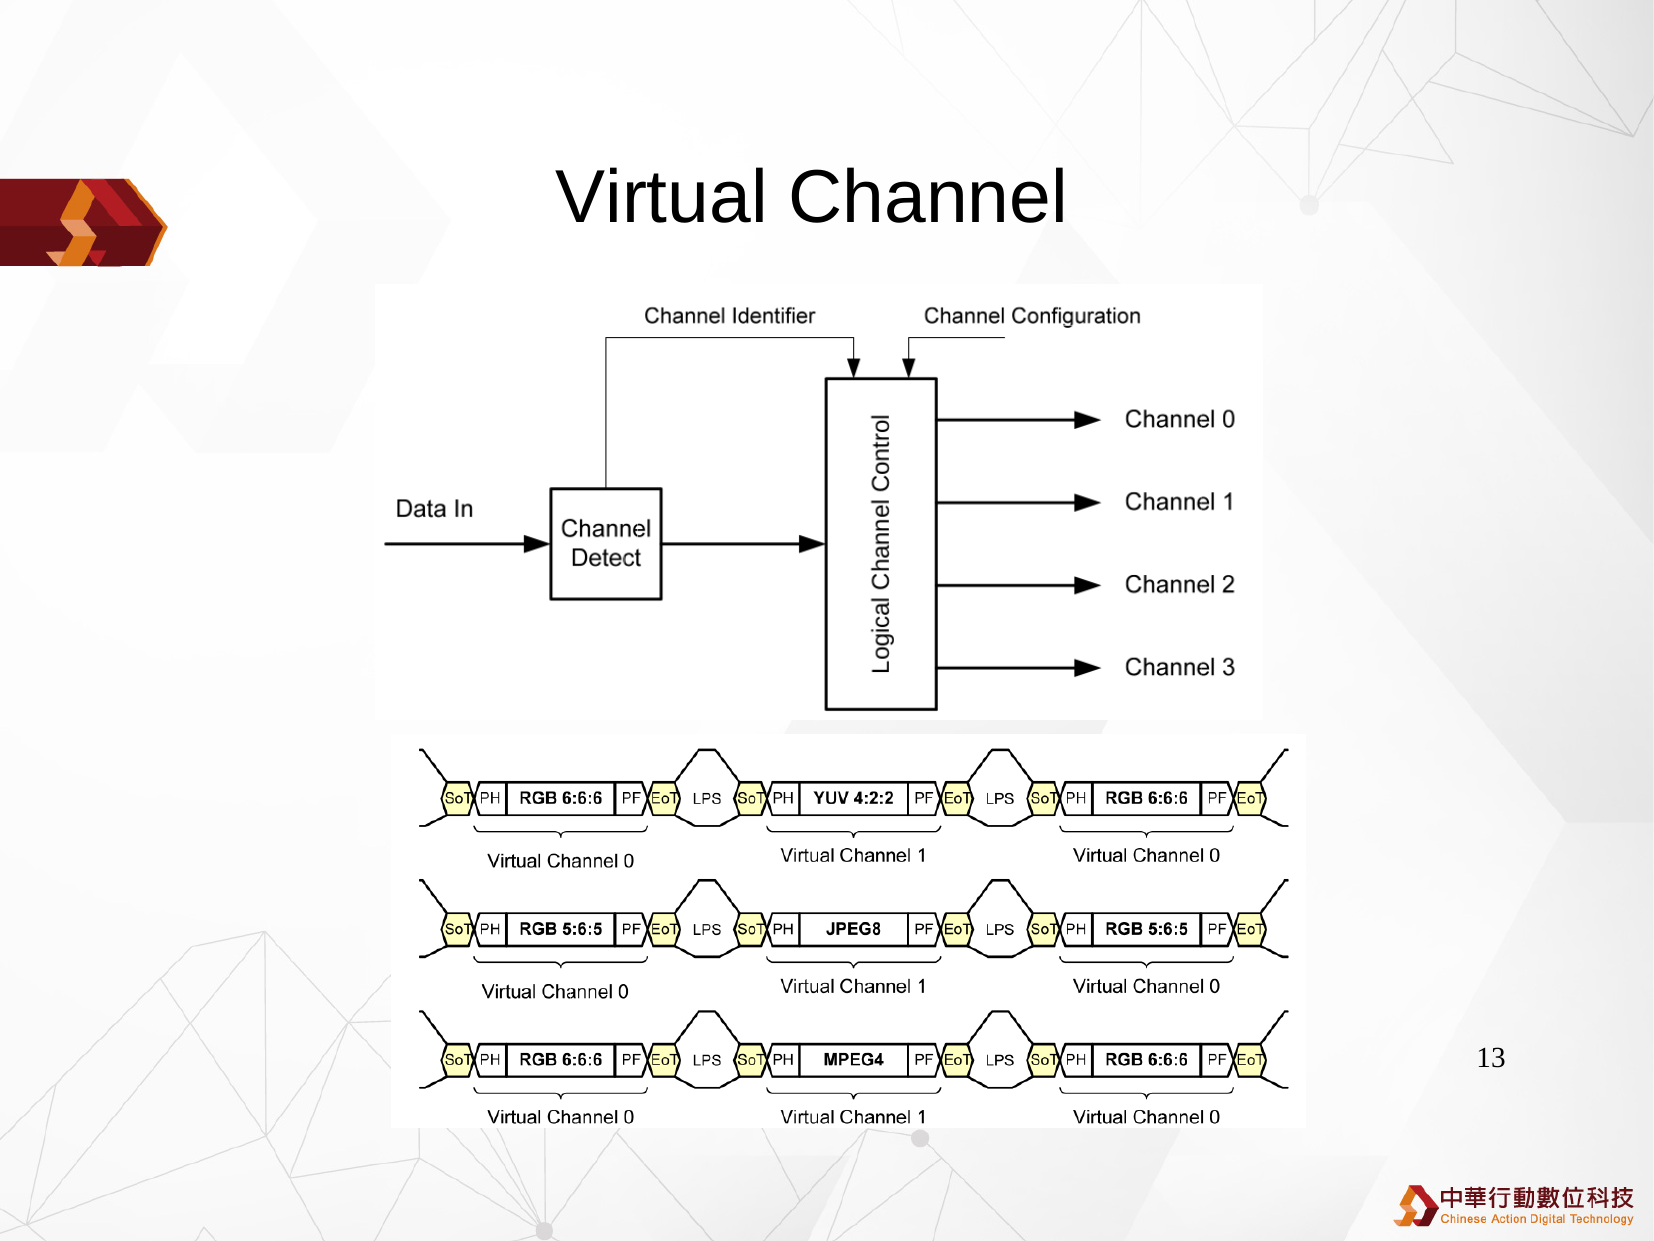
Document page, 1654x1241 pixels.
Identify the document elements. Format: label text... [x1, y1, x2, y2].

title Virtual Channel [118, 112, 1506, 281]
picture [0, 0, 1654, 1241]
